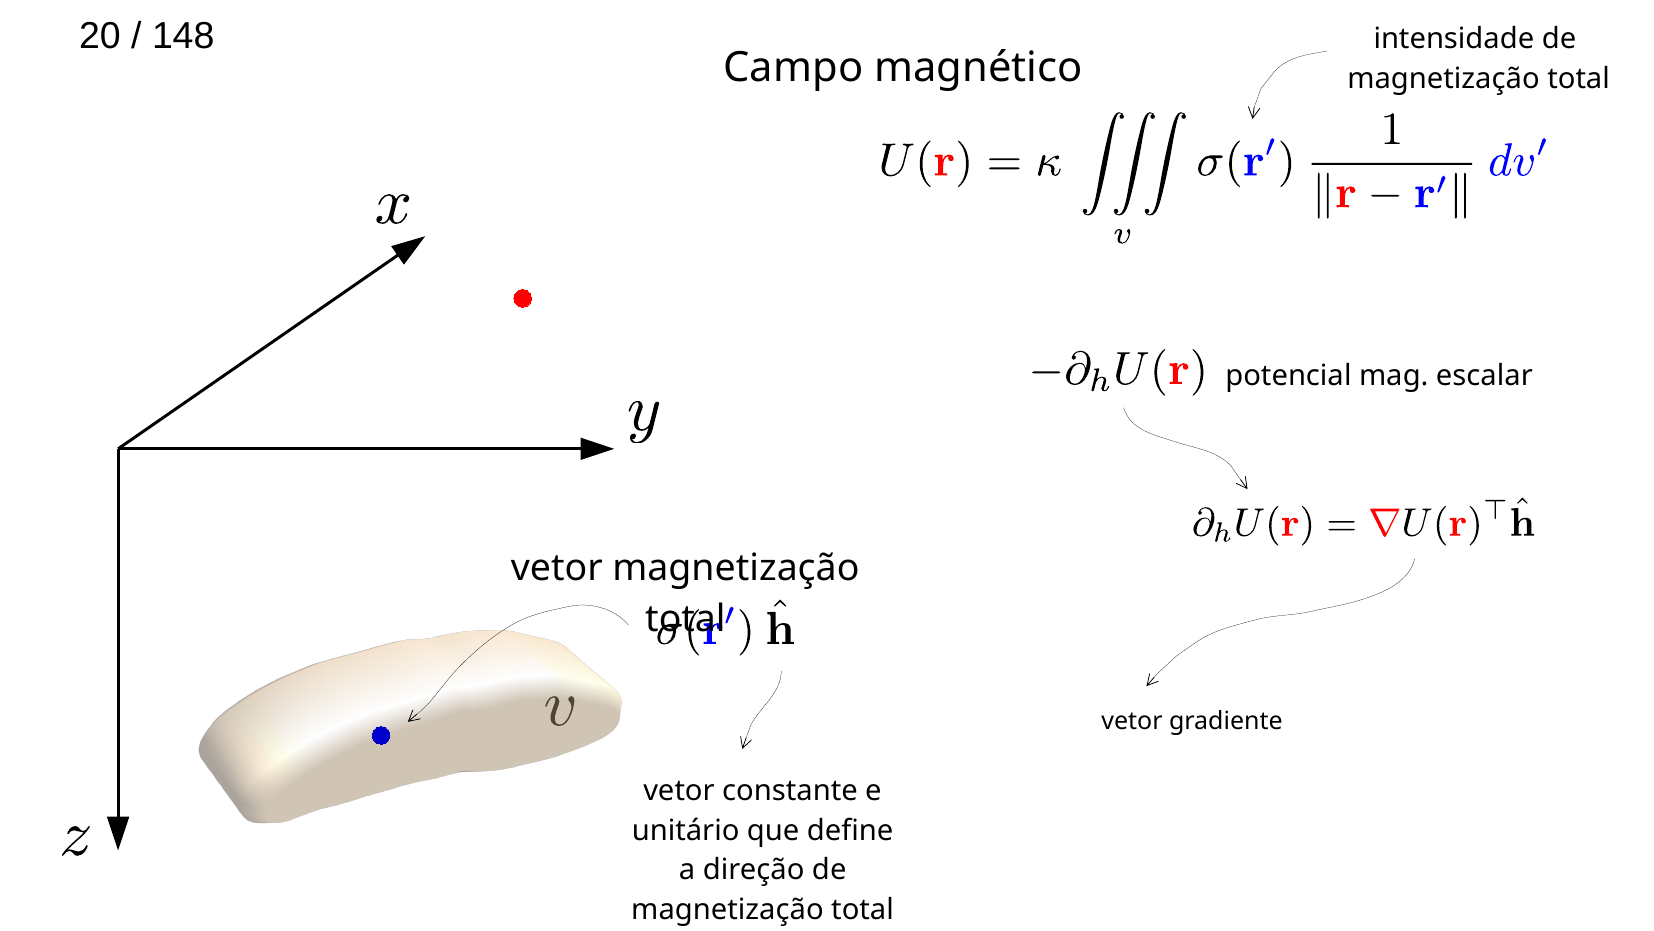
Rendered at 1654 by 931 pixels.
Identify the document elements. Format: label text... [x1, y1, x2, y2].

picture [374, 194, 413, 224]
text_box Campo magnético [708, 29, 1078, 91]
picture [878, 112, 1548, 244]
picture [626, 401, 662, 443]
text_box intensidade de magnetização total [1332, 17, 1616, 97]
picture [1190, 496, 1537, 548]
picture [59, 826, 93, 856]
picture [1026, 347, 1210, 398]
text_box [372, 726, 390, 745]
text_box vetor constante e unitário que define a direção de magnetização total [616, 761, 928, 869]
text_box <number> / 148 [0, 0, 240, 71]
text_box vetor magnetização total [496, 533, 957, 626]
text_box vetor gradiente [1086, 695, 1456, 747]
text_box potencial mag. escalar [1210, 346, 1553, 399]
picture [653, 626, 797, 658]
text_box [513, 289, 532, 308]
